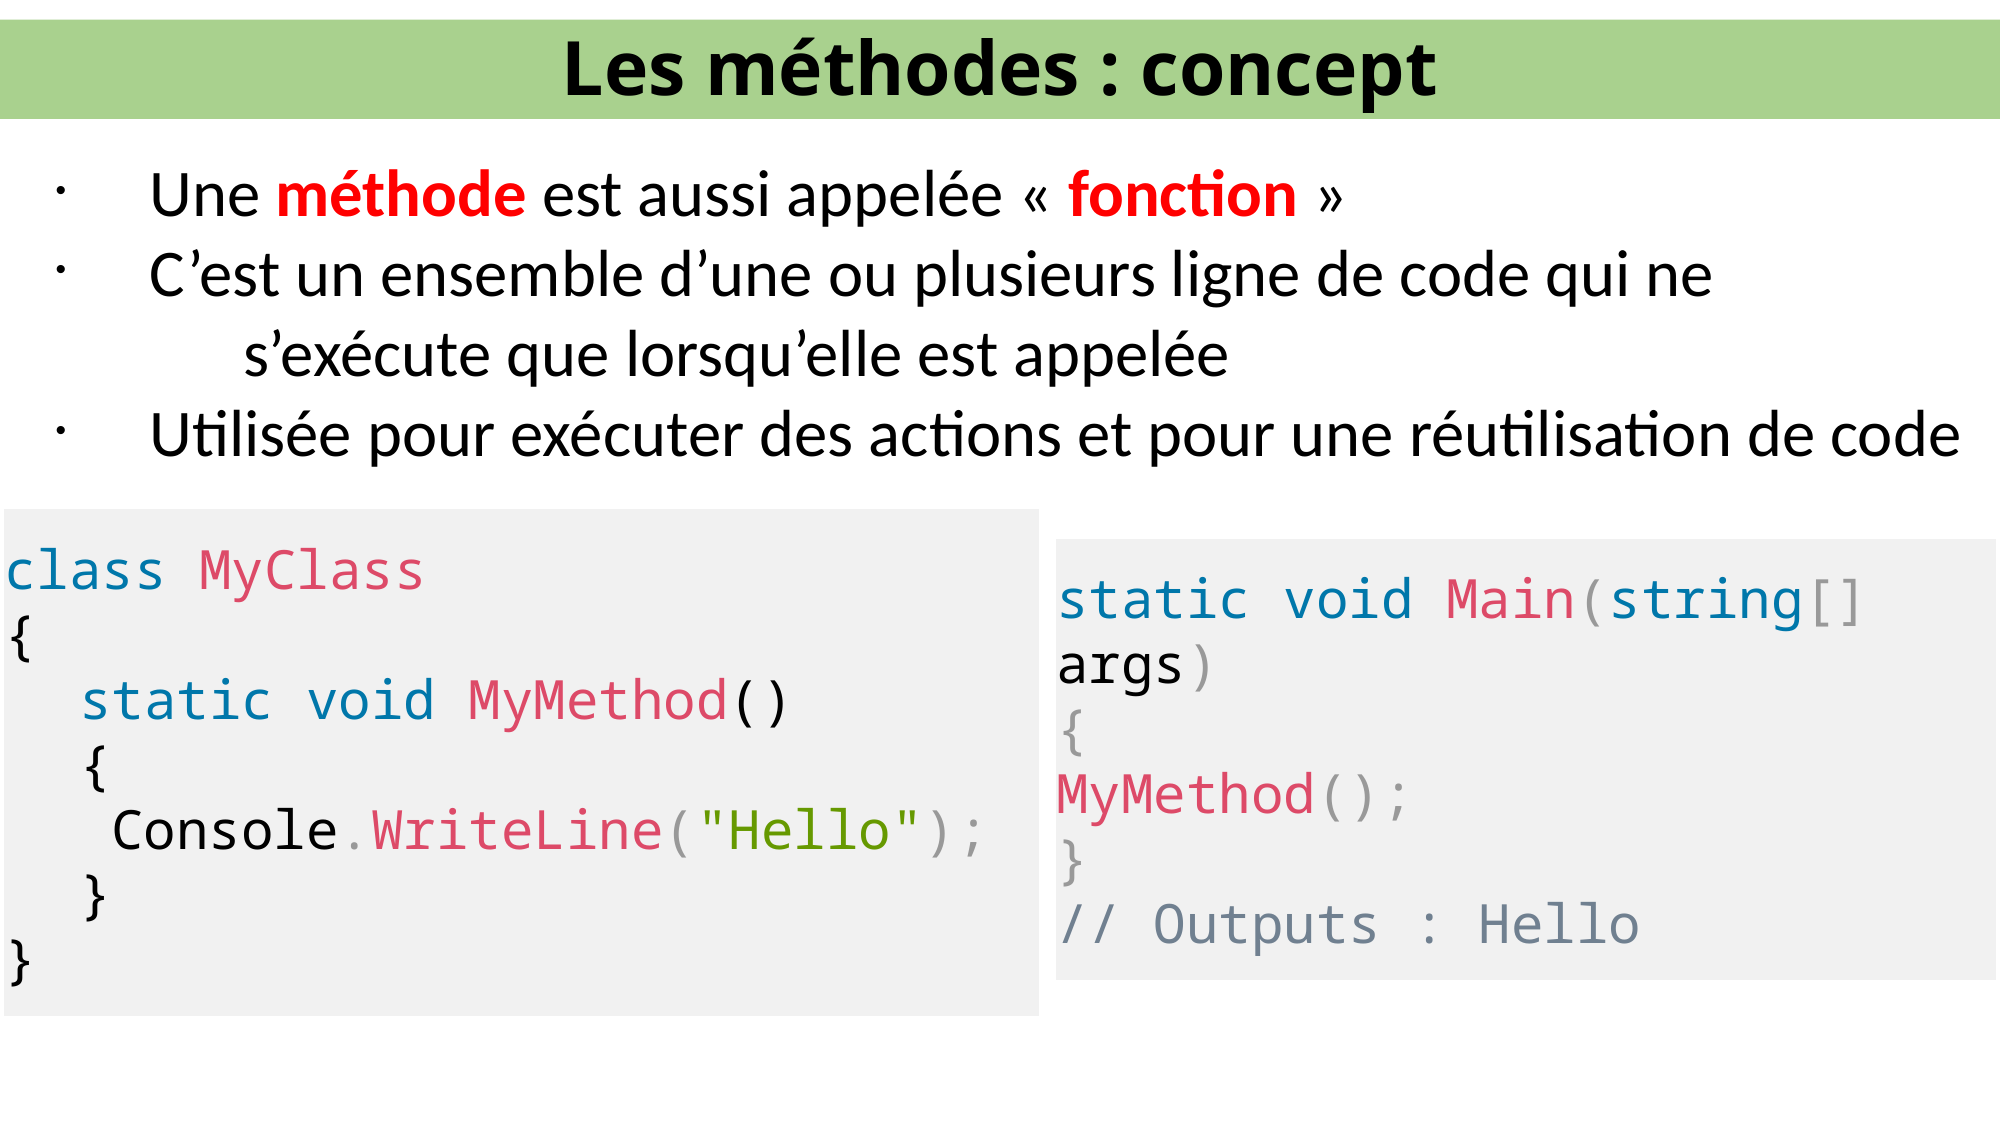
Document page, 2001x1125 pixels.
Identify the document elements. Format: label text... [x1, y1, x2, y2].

text_box Une méthode est aussi appelée « fonction » C’est un ensemble d’une ou plusieurs ligne de code qui ne s’exécute que lorsqu’elle est appelée Utilisée pour exécuter des actions et pour une réutilisation de code [0, 142, 1981, 481]
text_box class MyClass { static void MyMethod() { Console.WriteLine("Hello"); } } [4, 509, 1039, 1016]
text_box static void Main(string[] args) { MyMethod(); } // Outputs : Hello [1056, 539, 1996, 980]
title Les méthodes : concept [0, 19, 2000, 119]
